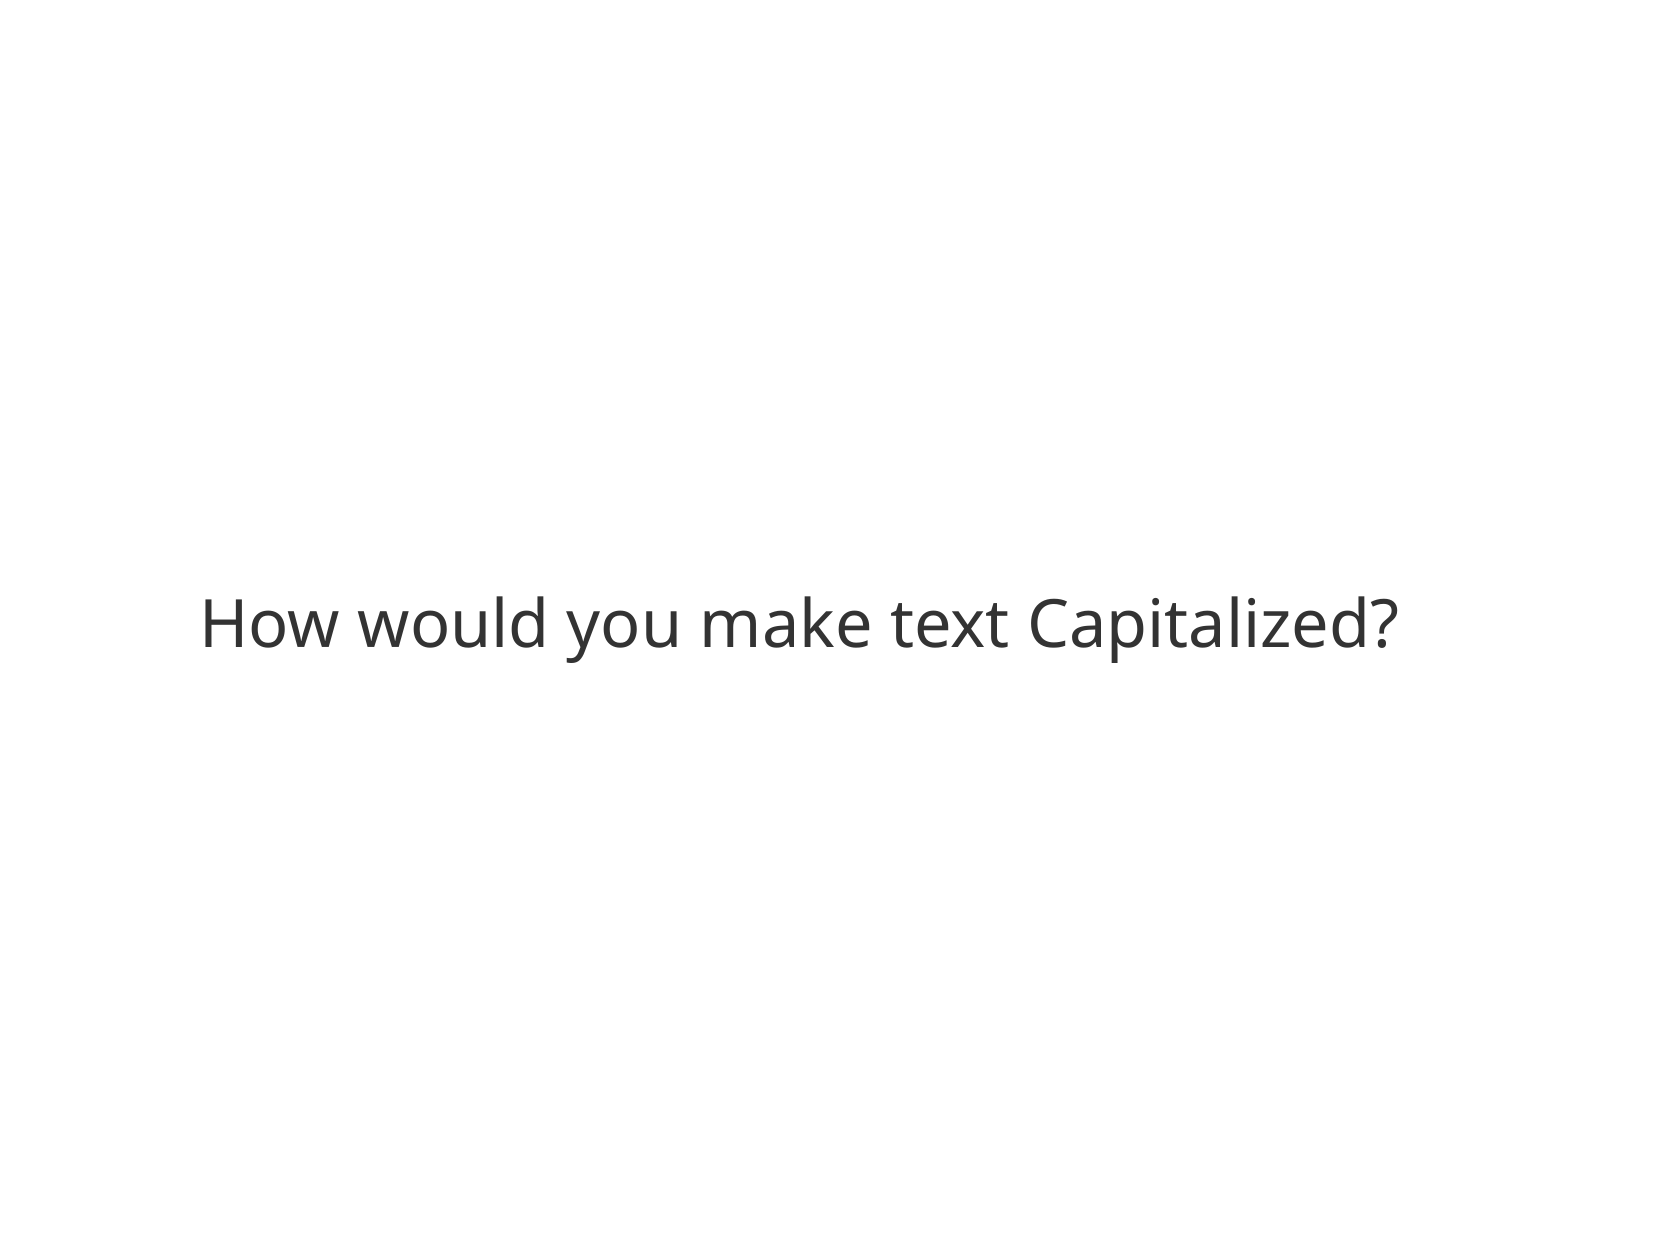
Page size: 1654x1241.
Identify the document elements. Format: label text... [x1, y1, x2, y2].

subtitle How would you make text Capitalized? [82, 49, 1571, 1193]
